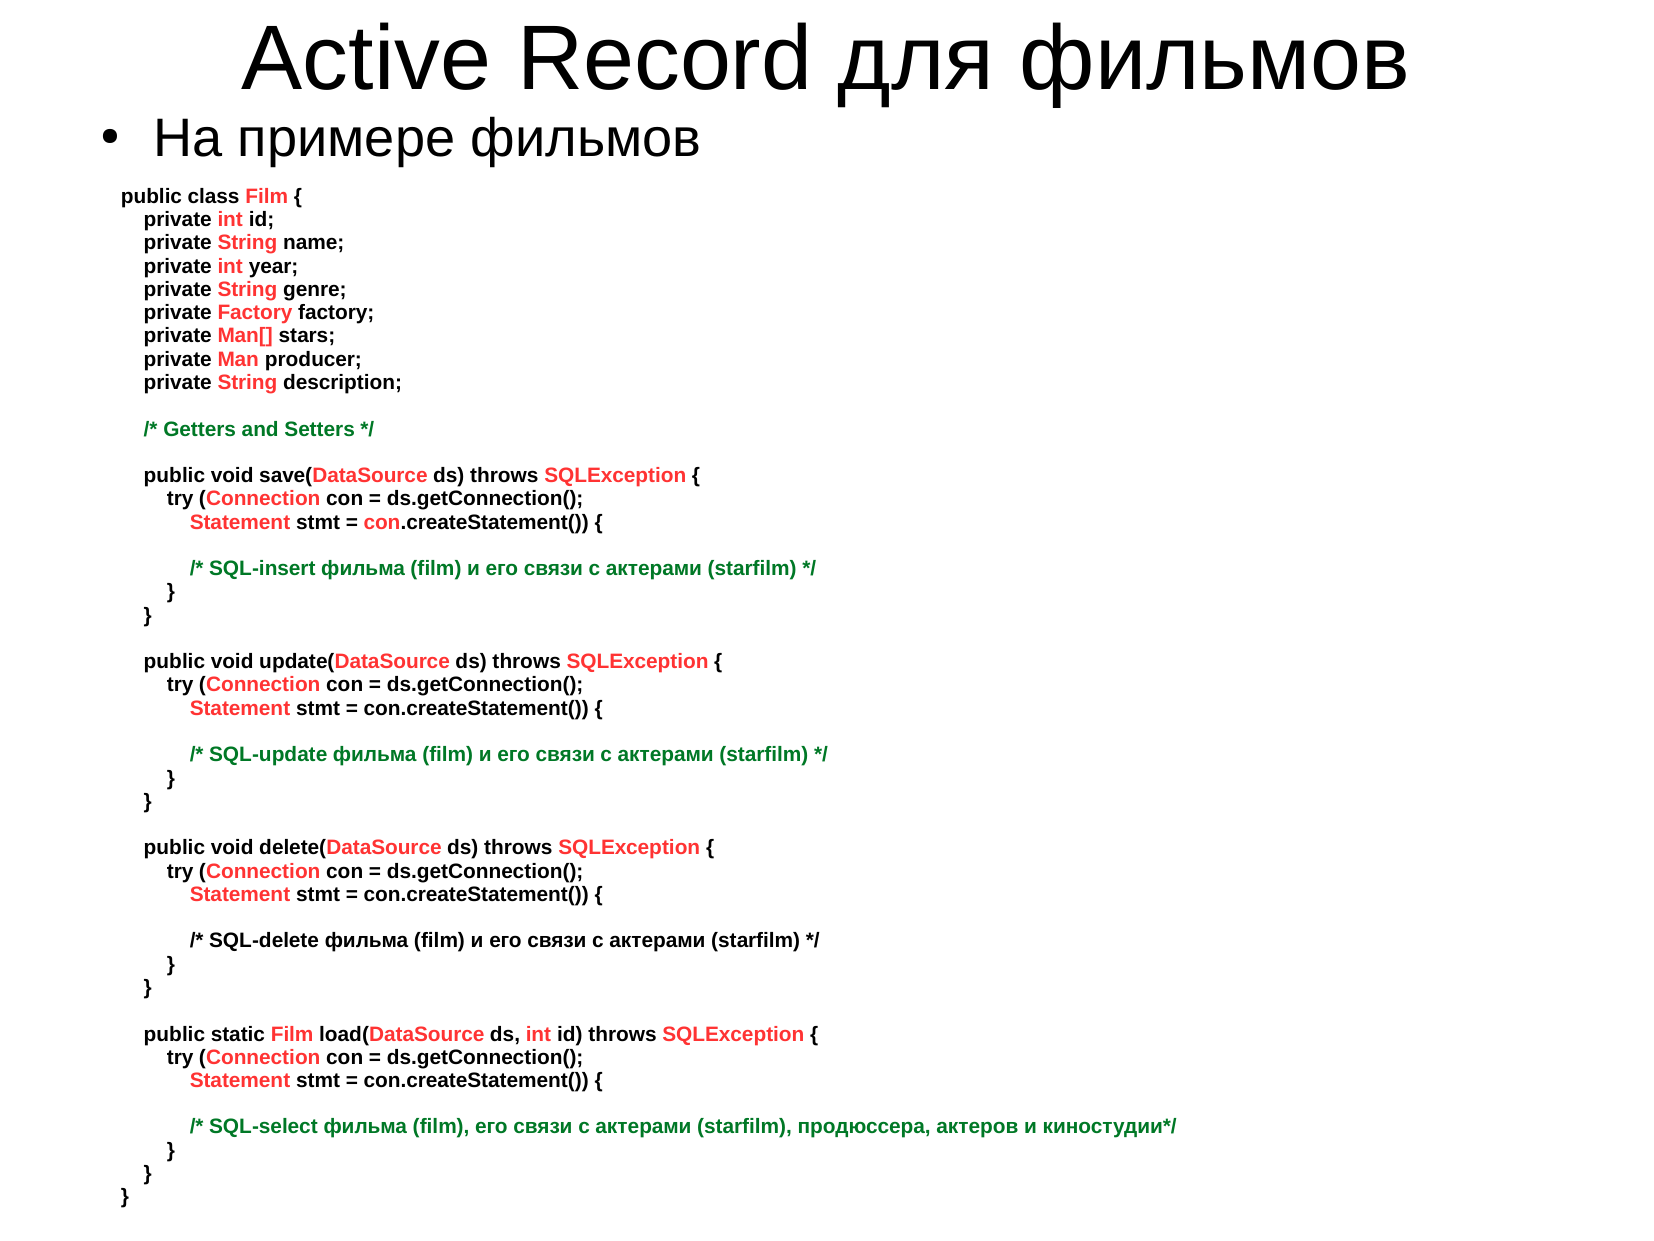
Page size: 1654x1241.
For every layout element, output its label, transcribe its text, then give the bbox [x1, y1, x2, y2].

list На примере фильмов [82, 107, 1571, 827]
title Active Record для фильмов [82, 5, 1571, 107]
text_box public class Film { private int id; private String name; private int year; private String genre; private Factory factory; private Man[] stars; private Man producer; private String description; /* Getters and Setters */ public void save(DataSource ds) throws SQLException { try (Connection con = ds.getConnection(); Statement stmt = con.createStatement()) { /* SQL-insert фильма (film) и его связи с актерами (starfilm) */ } } public void update(DataSource ds) throws SQLException { try (Connection con = ds.getConnection(); Statement stmt = con.createStatement()) { /* SQL-update фильма (film) и его связи с актерами (starfilm) */ } } public void delete(DataSource ds) throws SQLException { try (Connection con = ds.getConnection(); Statement stmt = con.createStatement()) { /* SQL-delete фильма (film) и его связи с актерами (starfilm) */ } } public static Film load(DataSource ds, int id) throws SQLException { try (Connection con = ds.getConnection(); Statement stmt = con.createStatement()) { /* SQL-select фильма (film), его связи с актерами (starfilm), продюссера, актеров и киностудии*/ } } } [106, 177, 1654, 1241]
